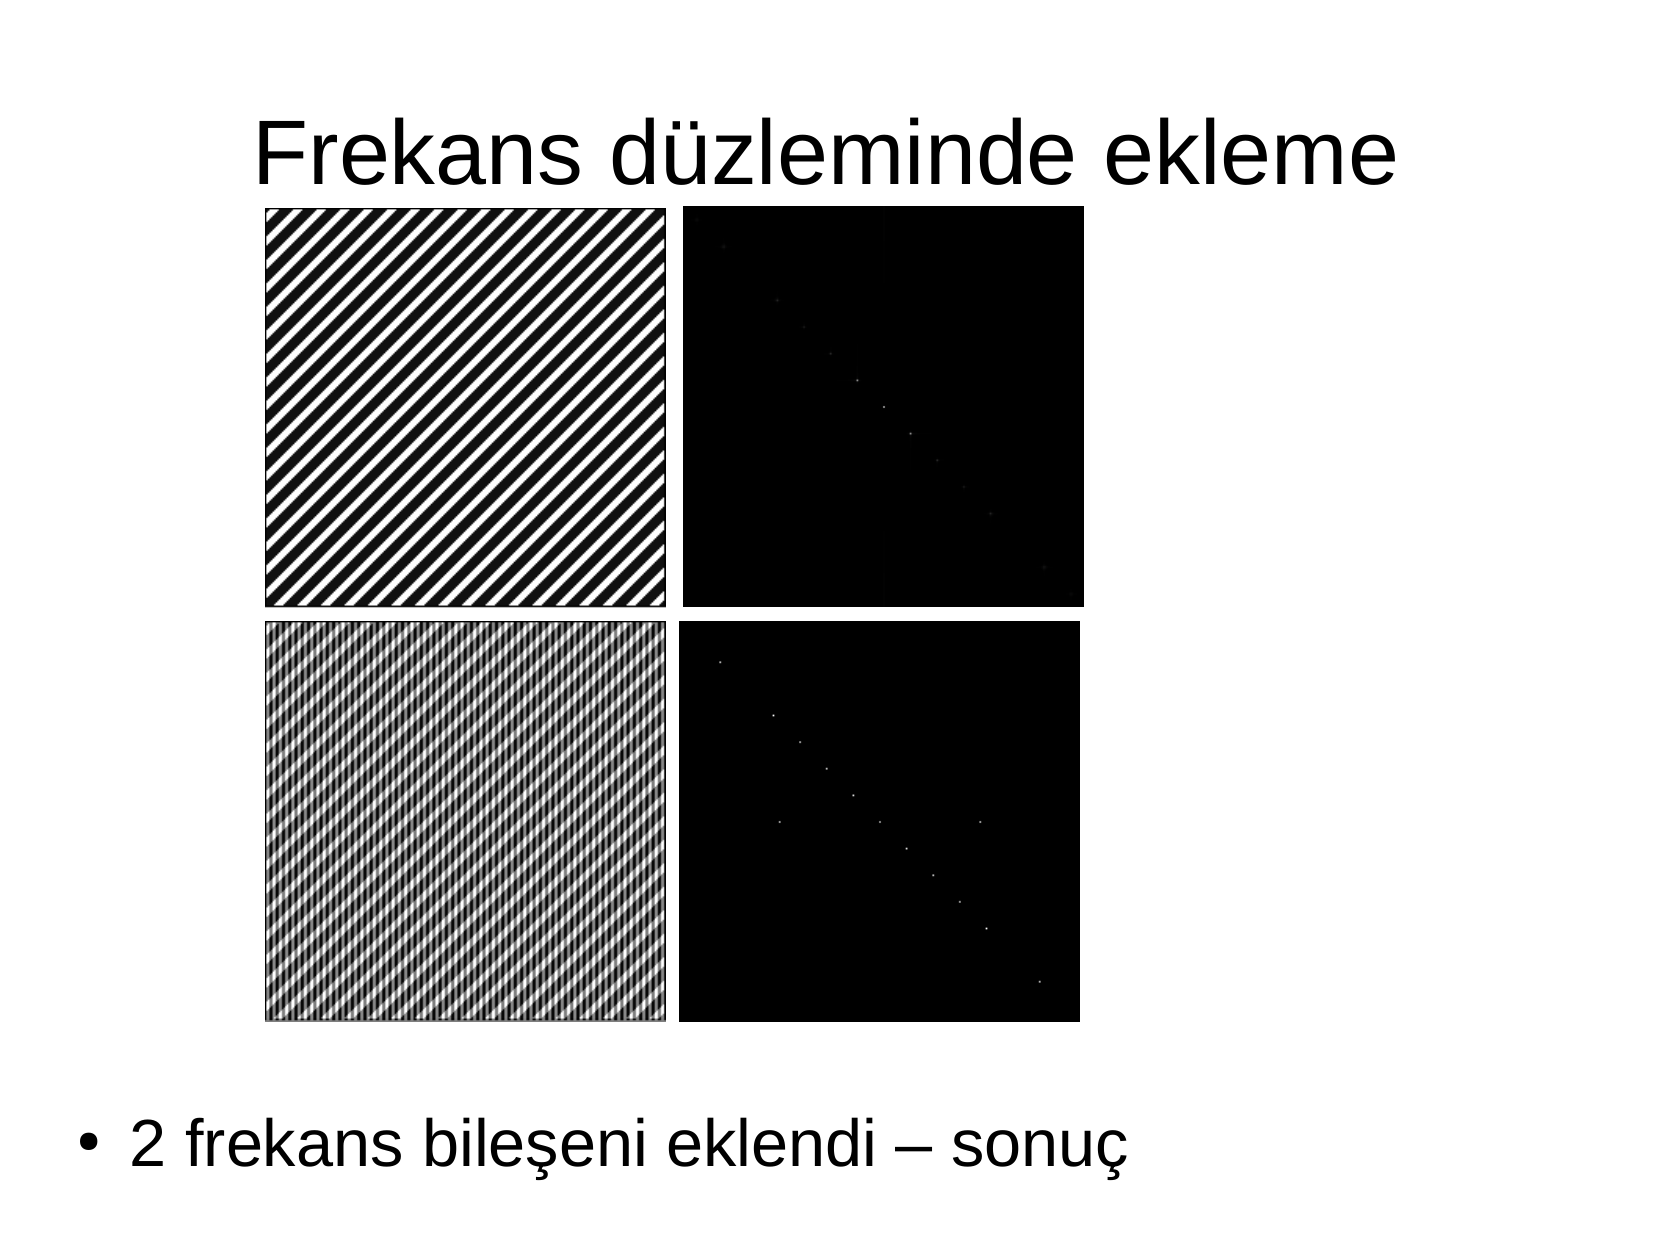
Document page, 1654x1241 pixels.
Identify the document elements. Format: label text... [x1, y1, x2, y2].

picture [679, 621, 1080, 1022]
picture [265, 208, 666, 609]
title Frekans düzleminde ekleme [82, 56, 1571, 250]
picture [265, 621, 666, 1022]
list 2 frekans bileşeni eklendi – sonuç [59, 1105, 1548, 1241]
picture [683, 206, 1084, 607]
